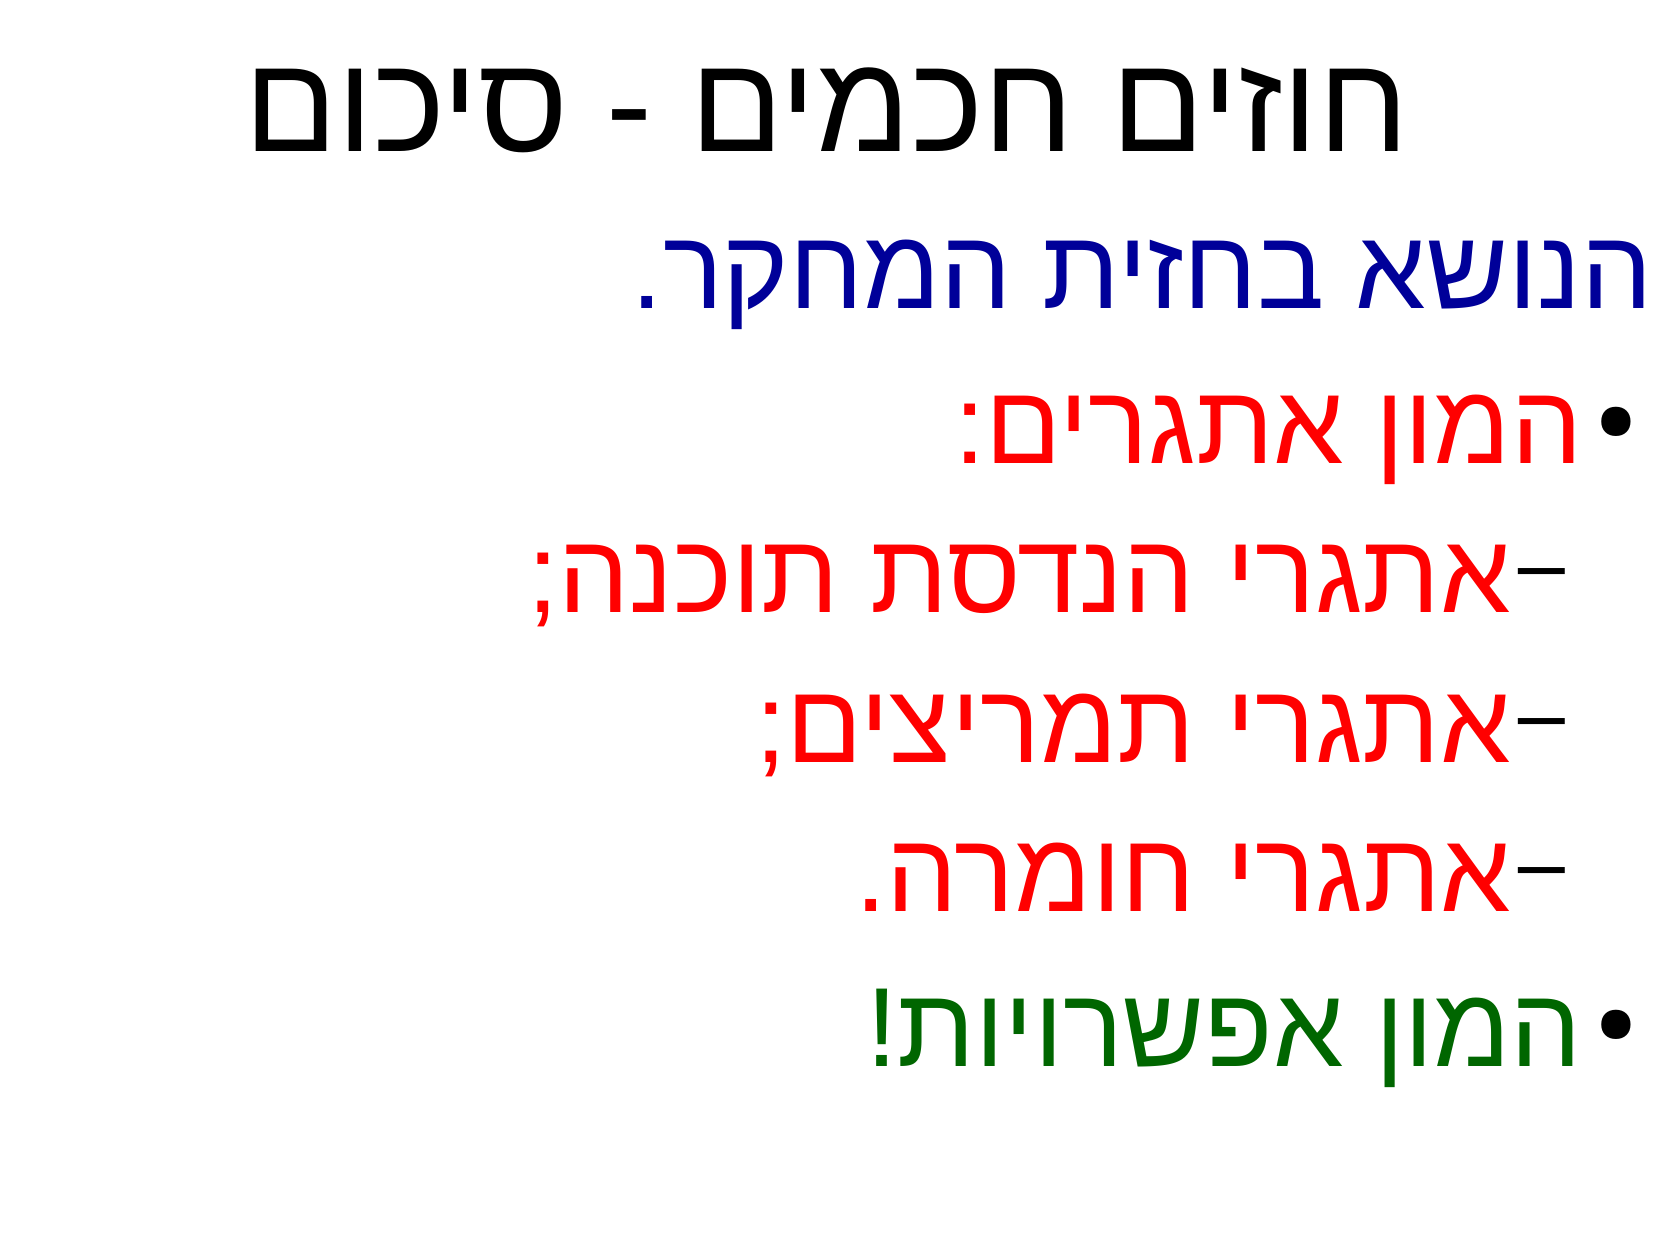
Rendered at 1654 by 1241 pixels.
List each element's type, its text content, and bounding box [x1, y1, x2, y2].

title חוזים חכמים - סיכום [0, 0, 1654, 206]
list הנושא בחזית המחקר. המון אתגרים: אתגרי הנדסת תוכנה; אתגרי תמריצים; אתגרי חומרה. המון אפשרויות! [0, 206, 1654, 1241]
